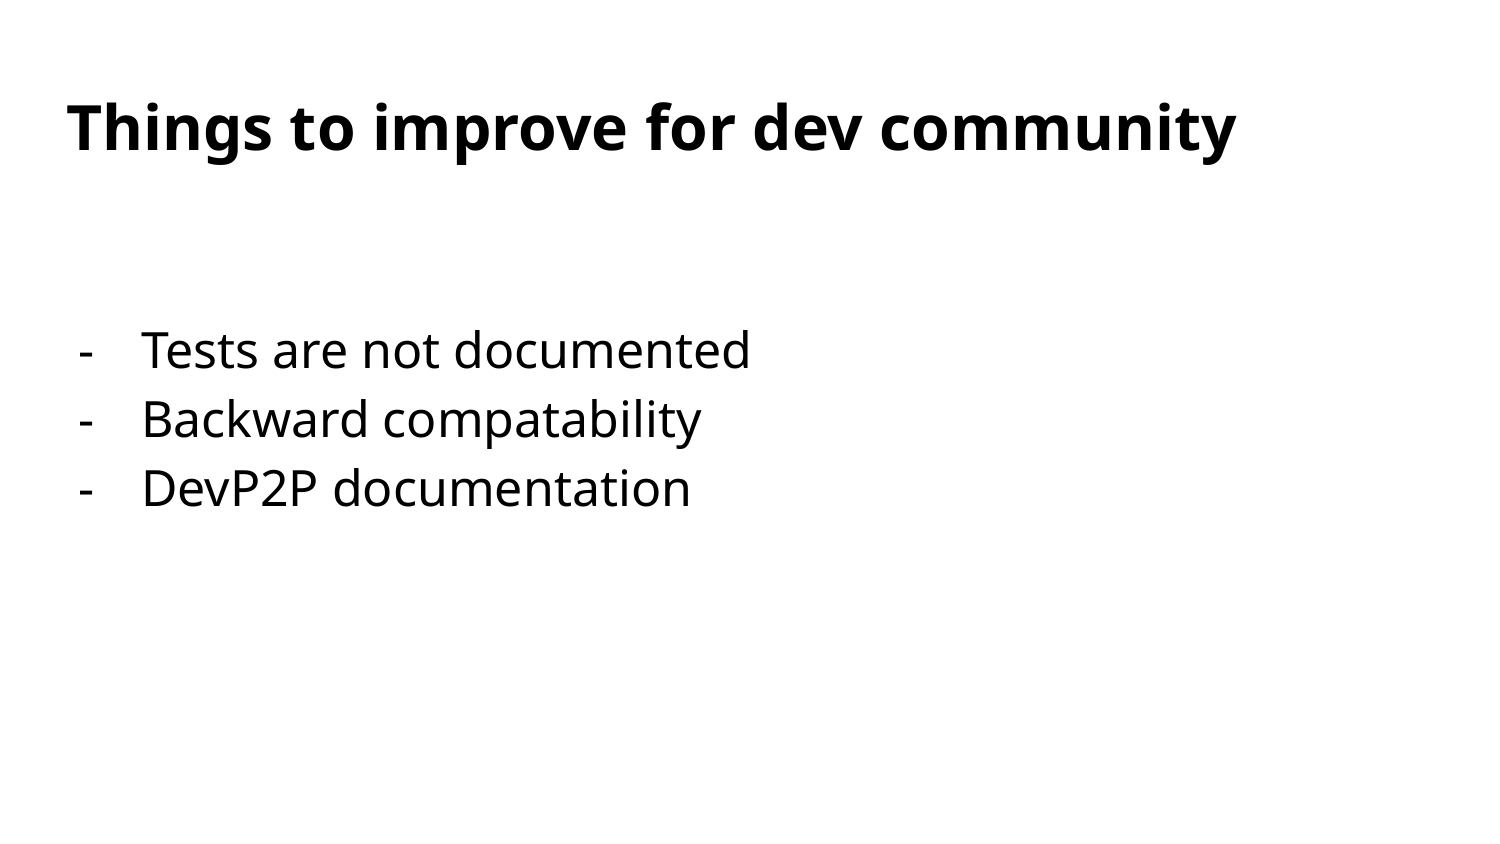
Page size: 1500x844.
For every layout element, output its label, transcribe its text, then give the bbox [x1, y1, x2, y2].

title Things to improve for dev community [51, 72, 1449, 176]
list Tests are not documented Backward compatability DevP2P documentation [51, 294, 1449, 750]
